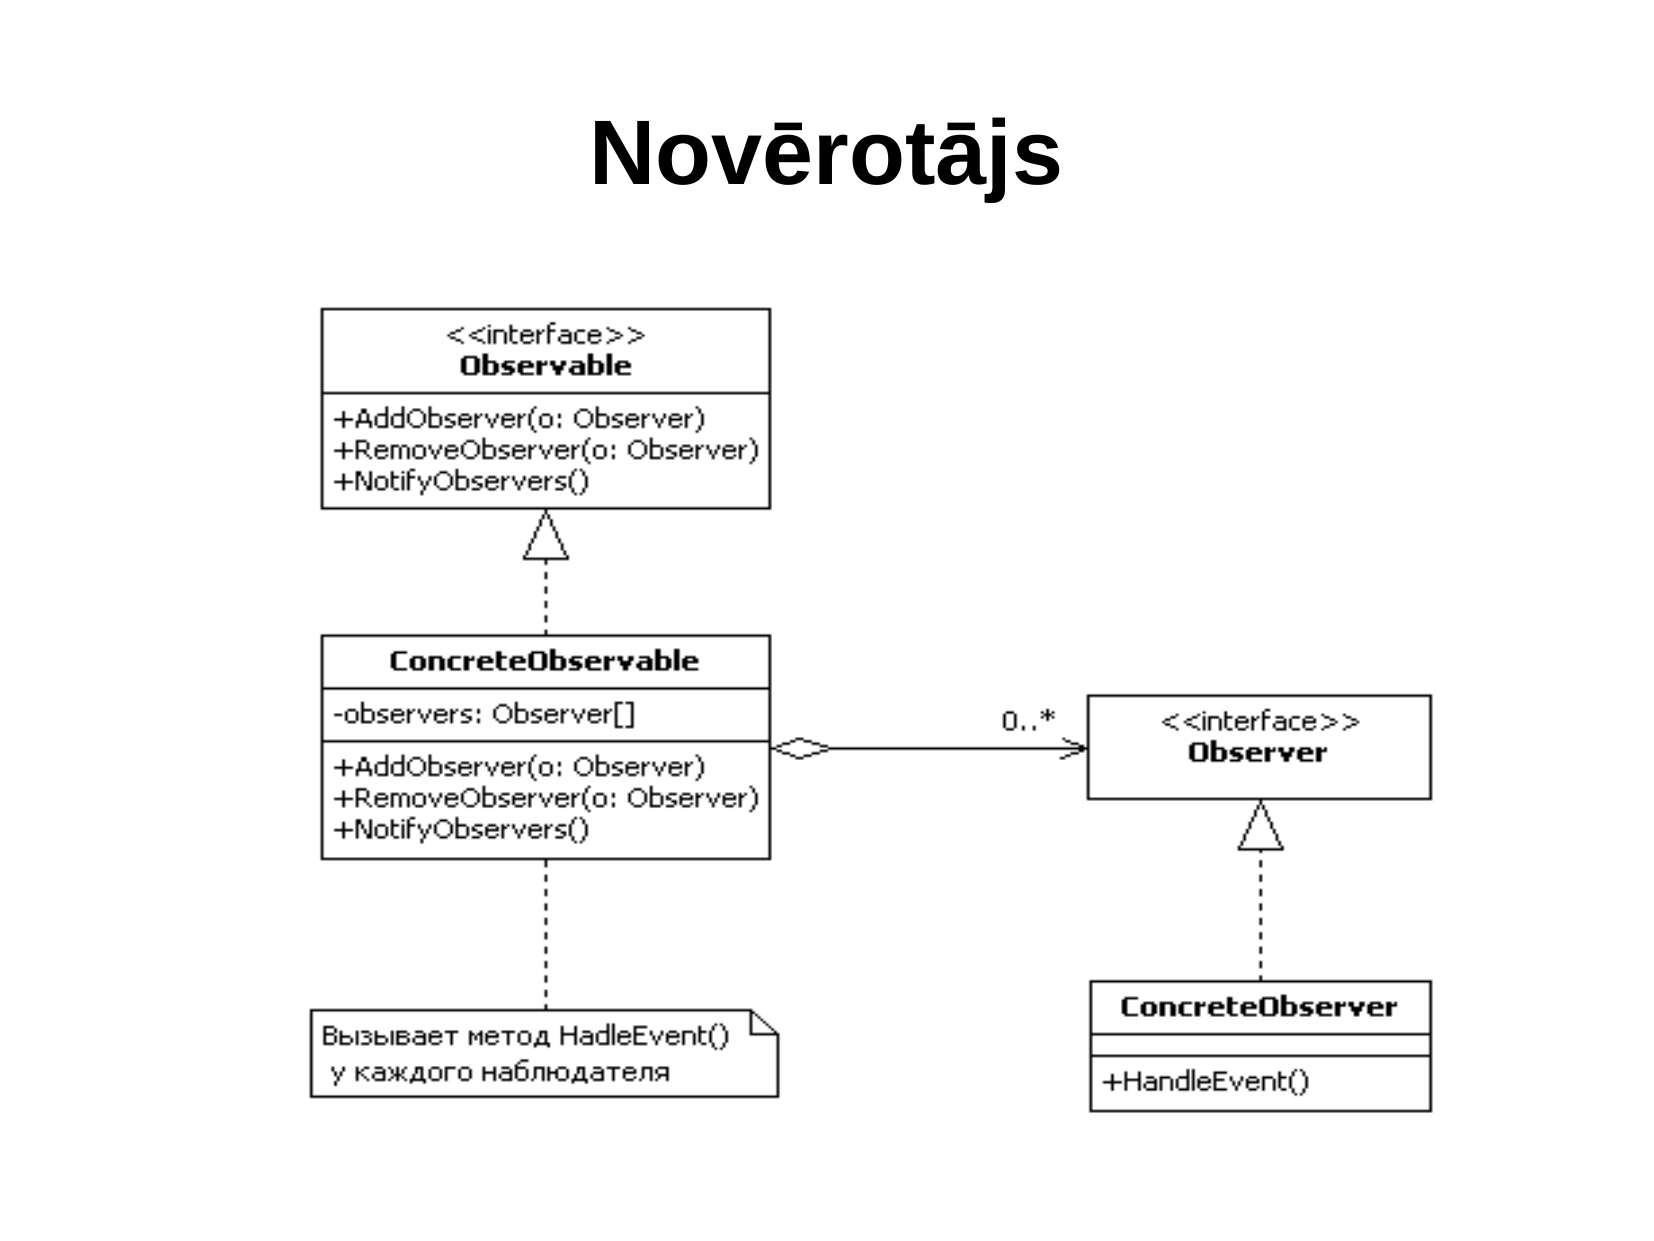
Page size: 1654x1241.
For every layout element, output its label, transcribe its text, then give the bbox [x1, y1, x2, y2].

title Novērotājs [82, 49, 1571, 257]
picture [300, 299, 1441, 1126]
